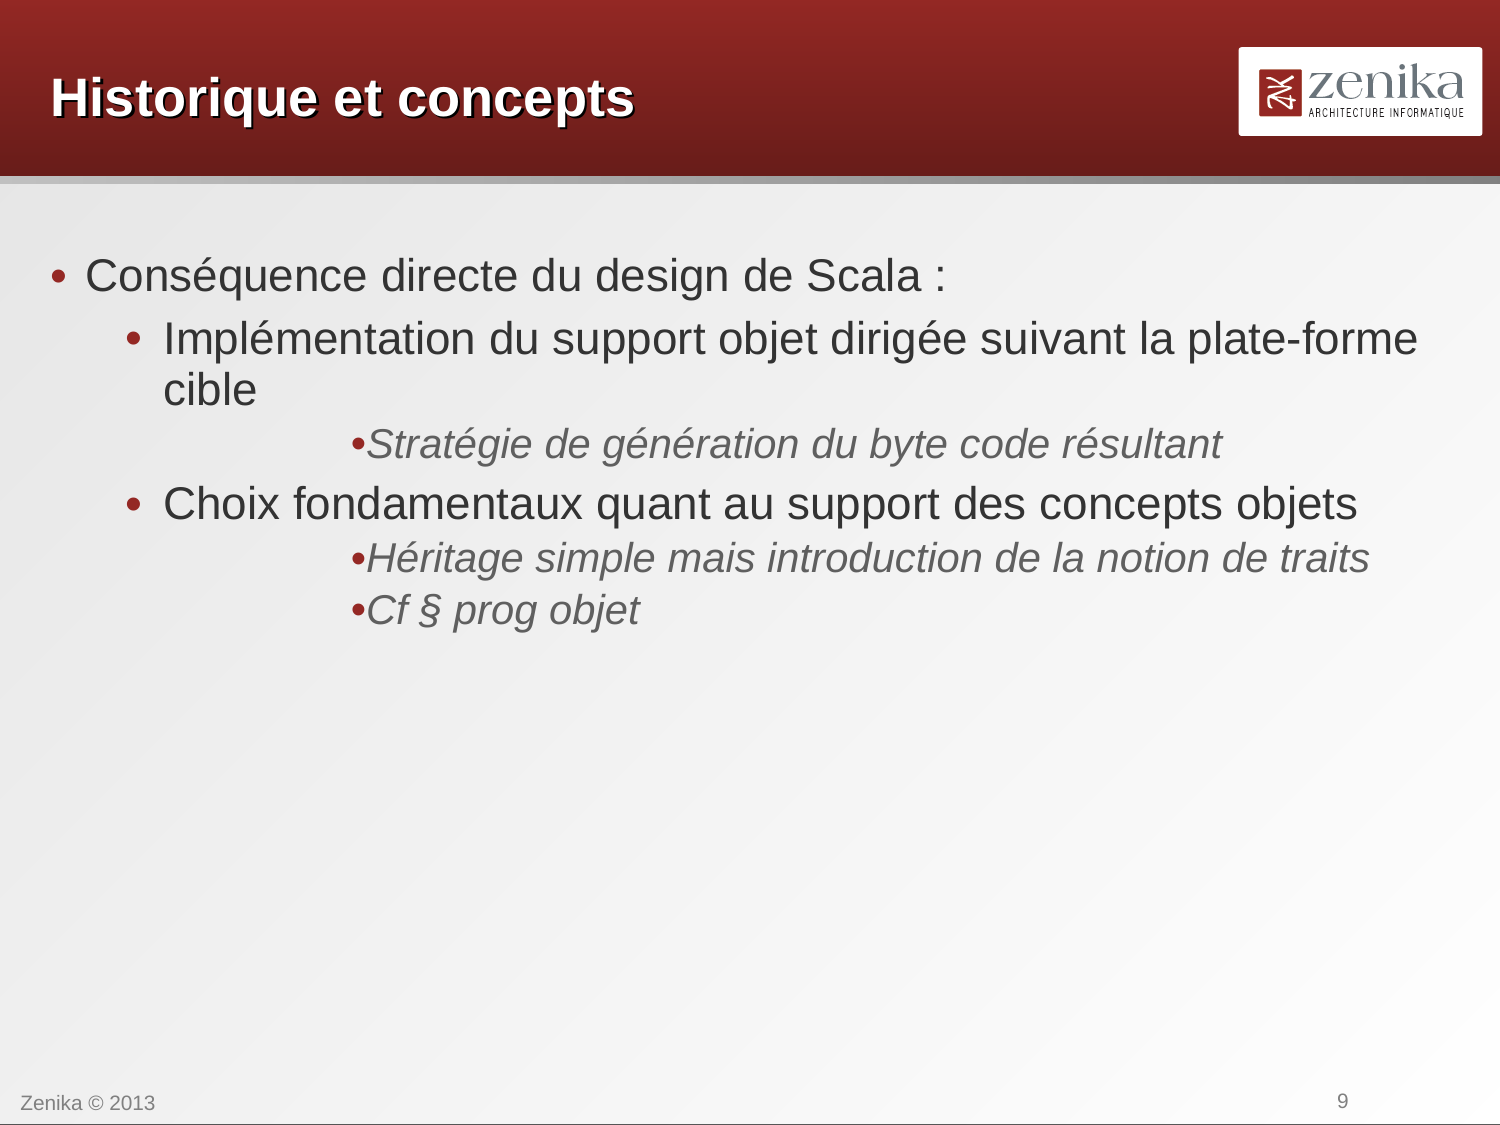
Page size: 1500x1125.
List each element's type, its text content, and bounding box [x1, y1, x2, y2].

picture [1257, 58, 1464, 125]
title Historique et concepts [50, 15, 1206, 180]
list Conséquence directe du design de Scala : Implémentation du support objet dirigée suivant la plate-forme cible Stratégie de génération du byte code résultant Choix fondamentaux quant au support des concepts objets Héritage simple mais introduction de la notion de traits Cf § prog objet [50, 249, 1435, 1079]
